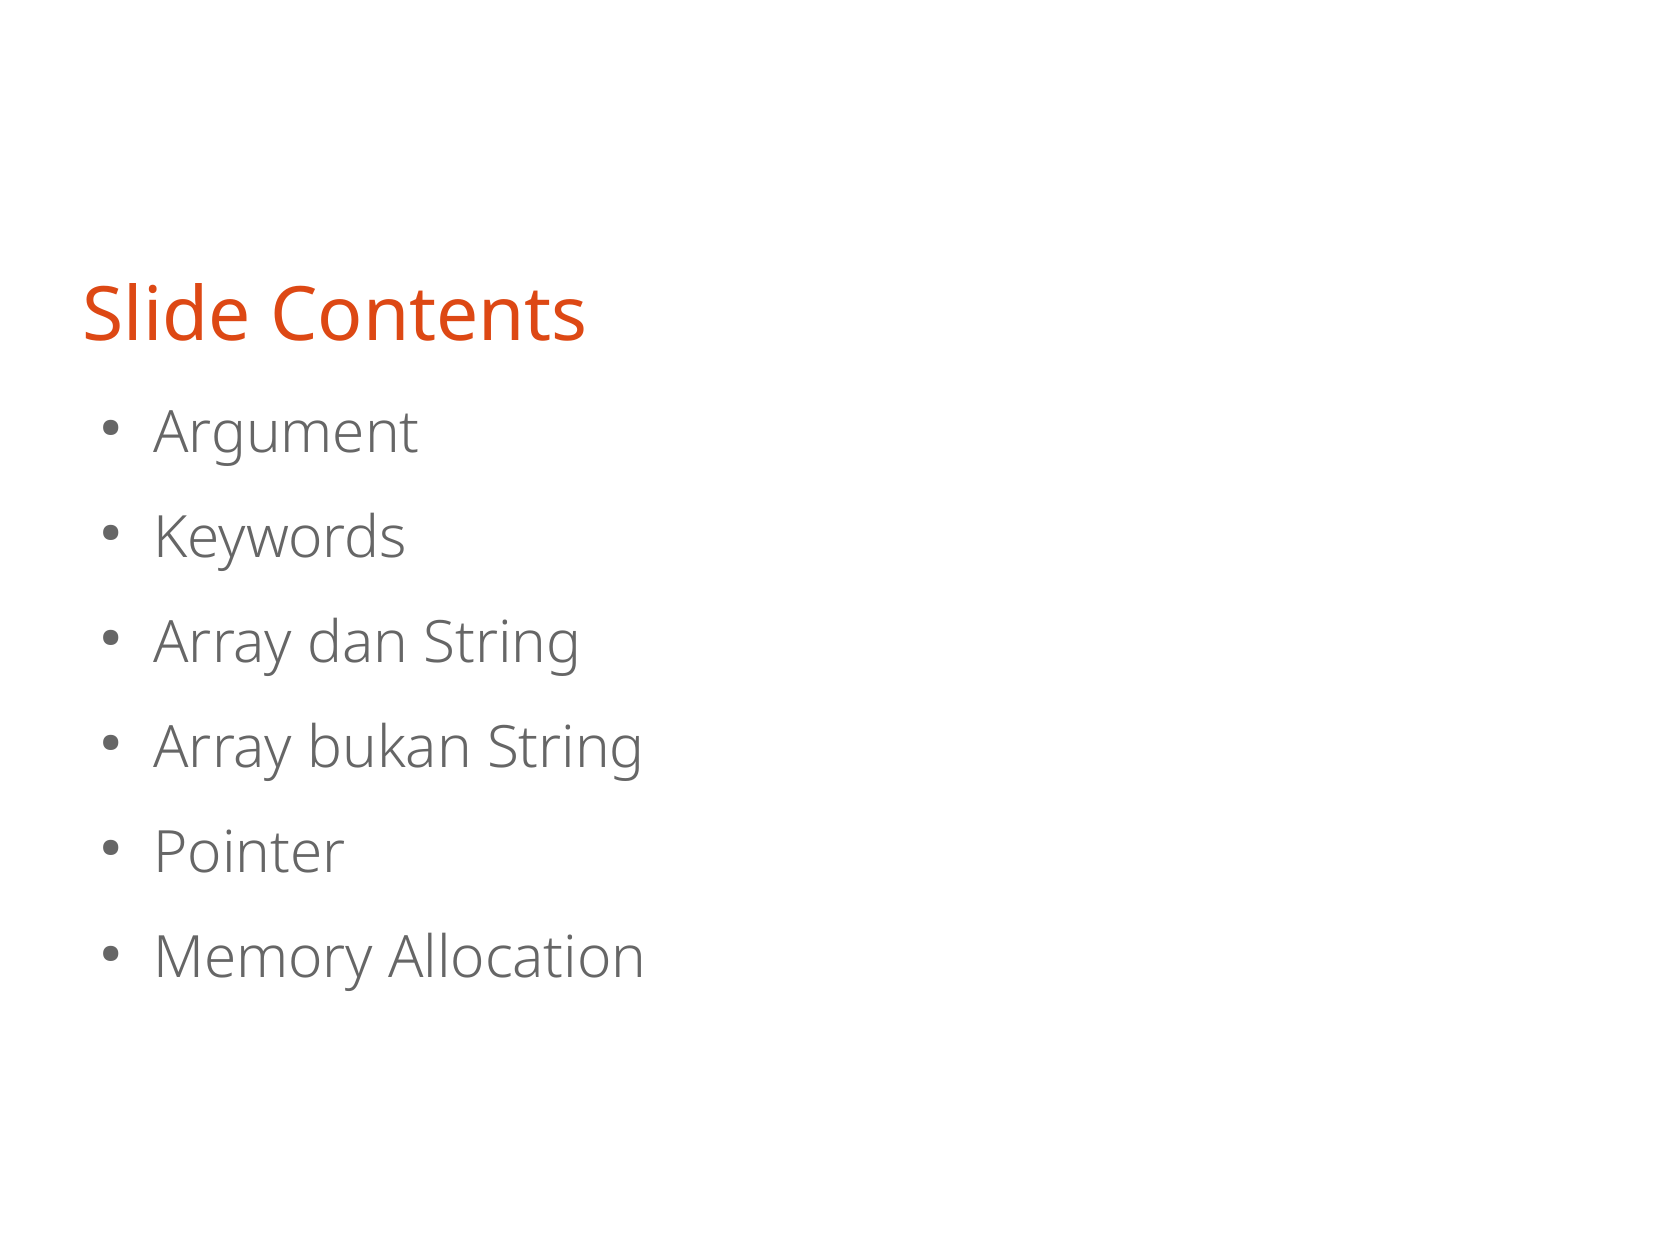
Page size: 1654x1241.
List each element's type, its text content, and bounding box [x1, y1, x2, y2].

list Argument Keywords Array dan String Array bukan String Pointer Memory Allocation [82, 389, 1571, 1010]
title Slide Contents [82, 248, 1571, 375]
